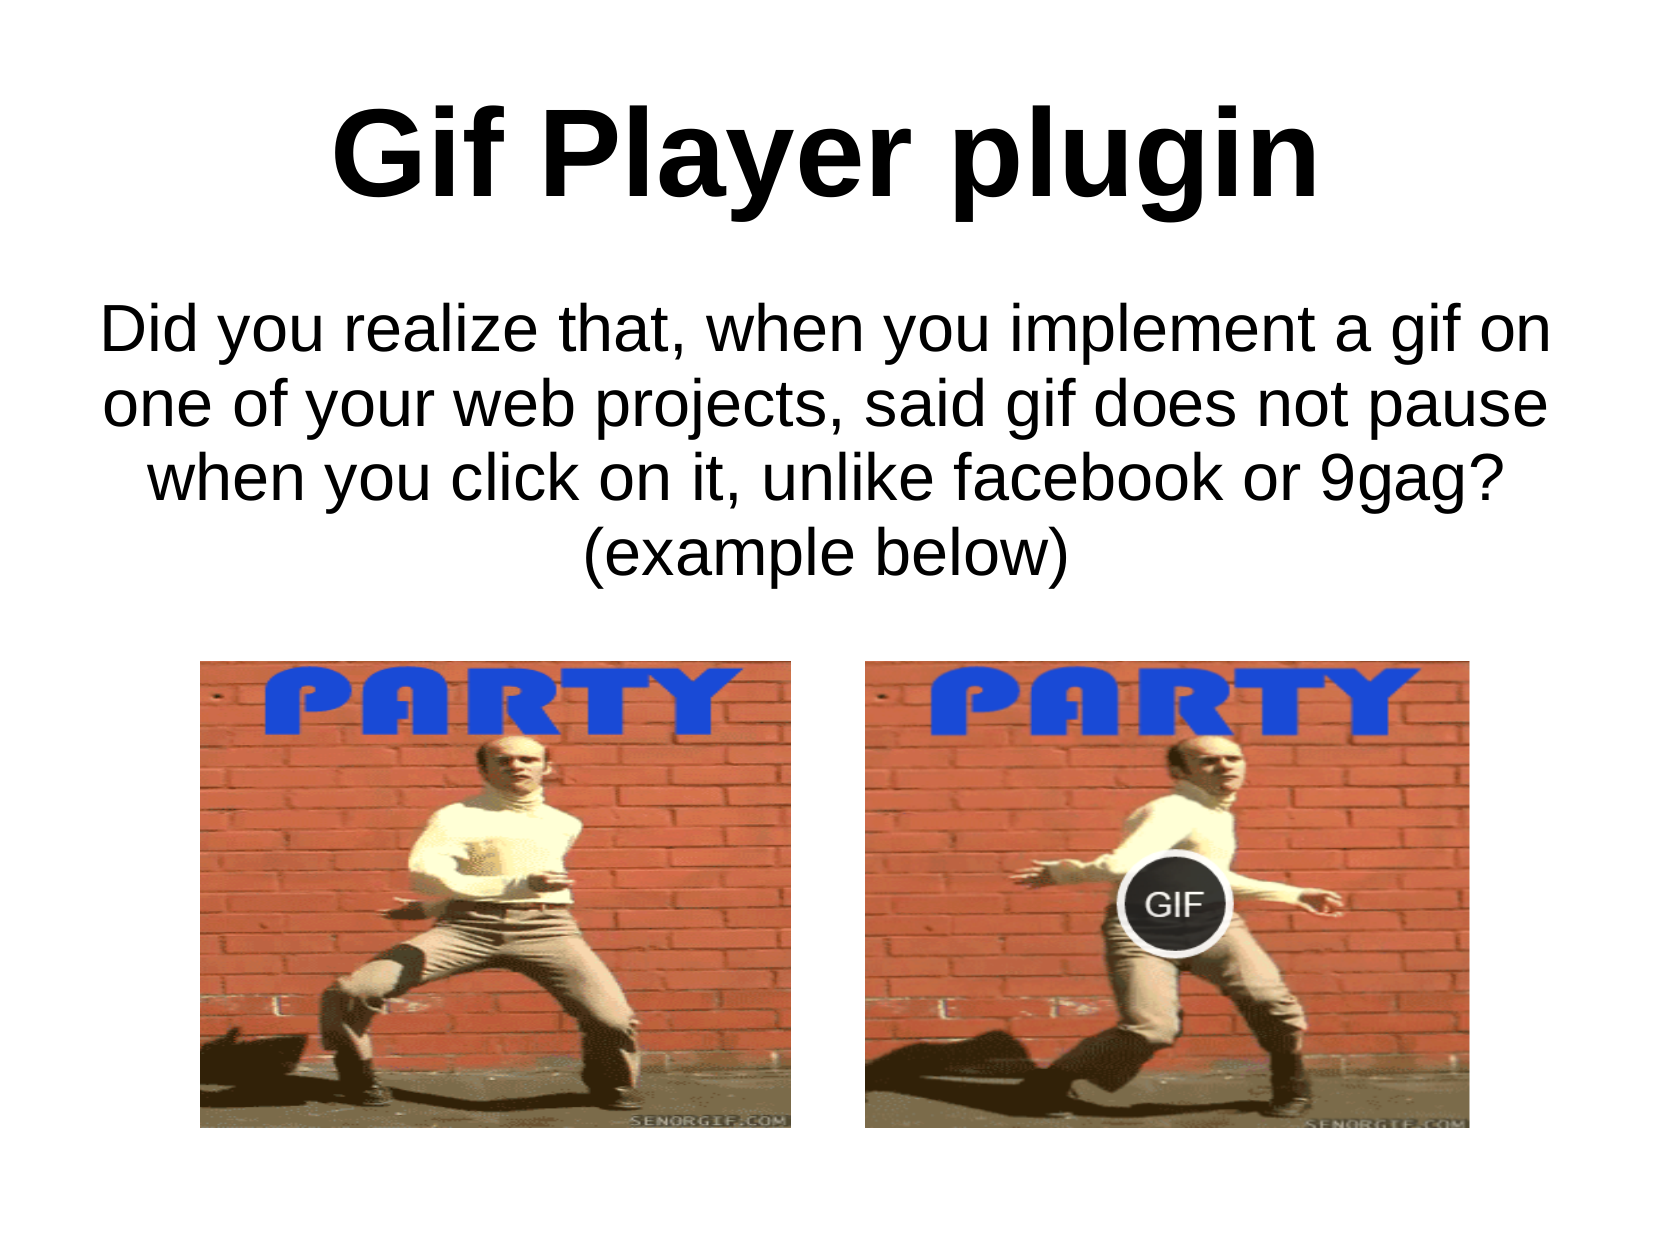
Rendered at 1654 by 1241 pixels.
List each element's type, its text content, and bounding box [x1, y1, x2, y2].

picture [865, 661, 1471, 1128]
picture [200, 661, 791, 1128]
subtitle Did you realize that, when you implement a gif on one of your web projects, said gif does not pause when you click on it, unlike facebook or 9gag? (example below) [82, 216, 1571, 964]
title Gif Player plugin [82, 49, 1571, 216]
